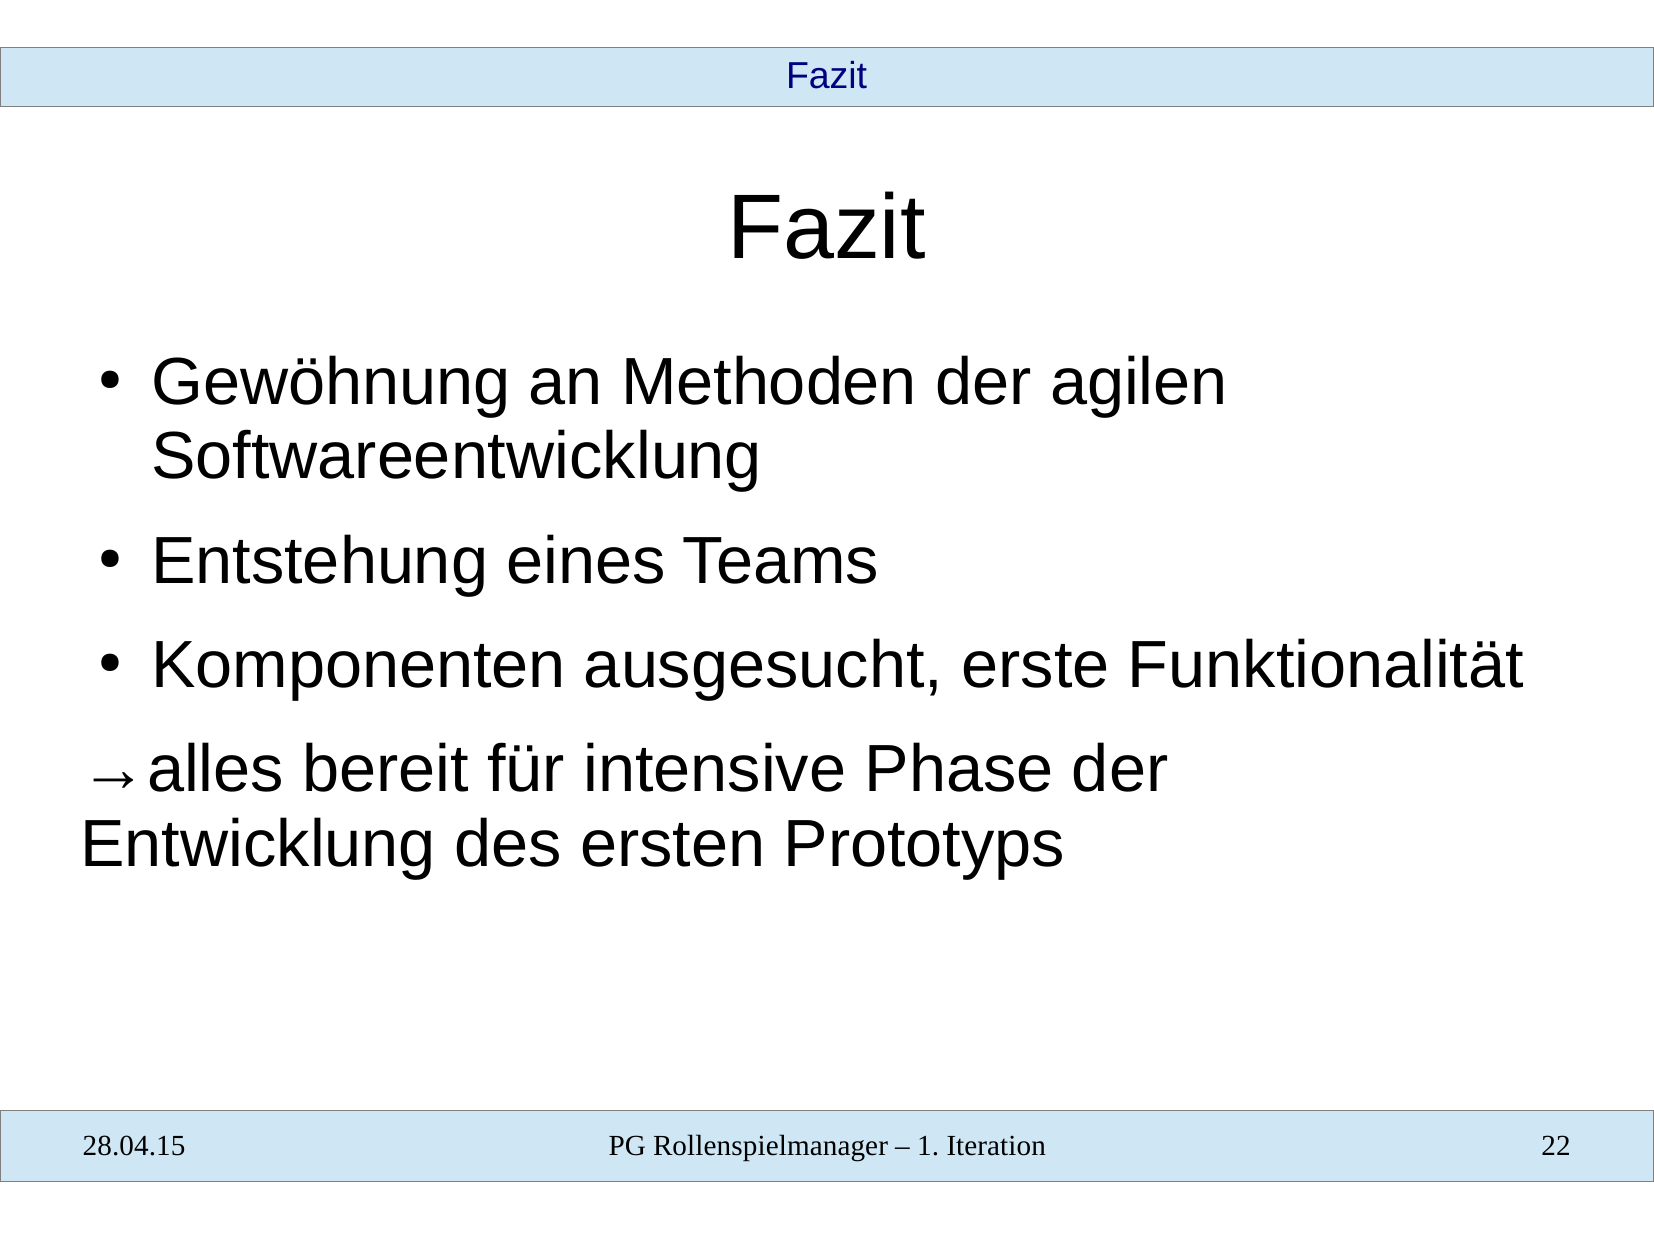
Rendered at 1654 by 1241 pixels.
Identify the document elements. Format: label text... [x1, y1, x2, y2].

text_box Fazit [0, 47, 1654, 105]
list Gewöhnung an Methoden der agilen Softwareentwicklung Entstehung eines Teams Komponenten ausgesucht, erste Funktionalität →alles bereit für intensive Phase der Entwicklung des ersten Prototyps [80, 343, 1536, 1063]
title Fazit [82, 123, 1571, 331]
